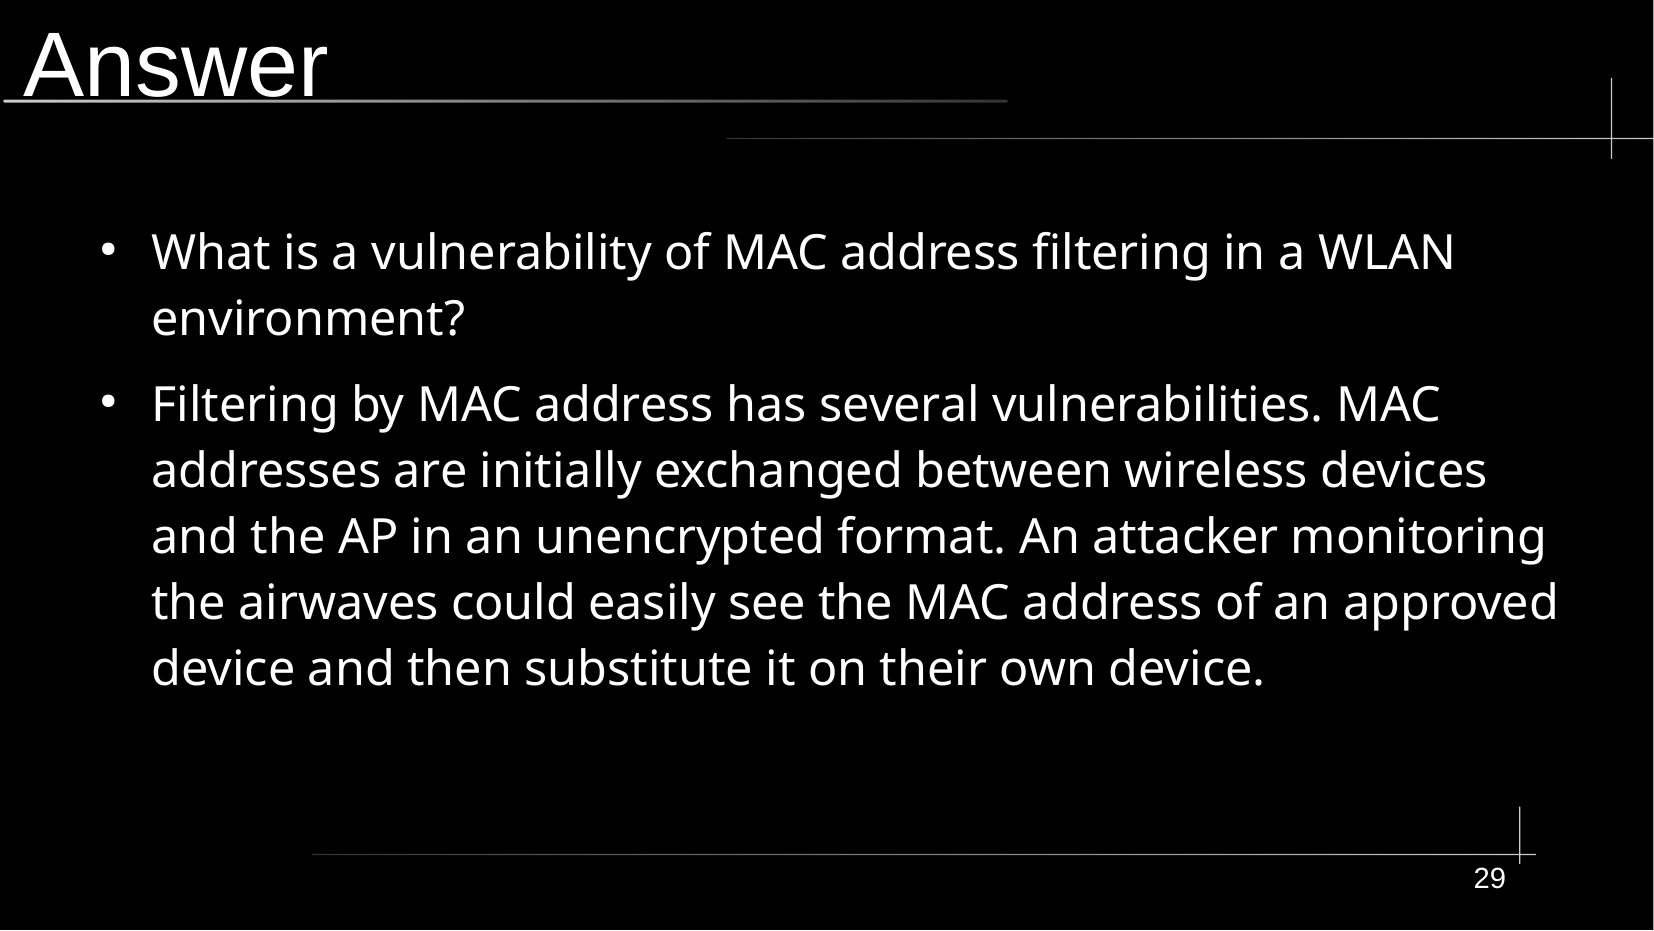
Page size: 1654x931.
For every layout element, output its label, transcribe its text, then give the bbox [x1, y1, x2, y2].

list What is a vulnerability of MAC address filtering in a WLAN environment? Filtering by MAC address has several vulnerabilities. MAC addresses are initially exchanged between wireless devices and the AP in an unencrypted format. An attacker monitoring the airwaves could easily see the MAC address of an approved device and then substitute it on their own device. [82, 217, 1571, 758]
title Answer [23, 11, 1589, 119]
